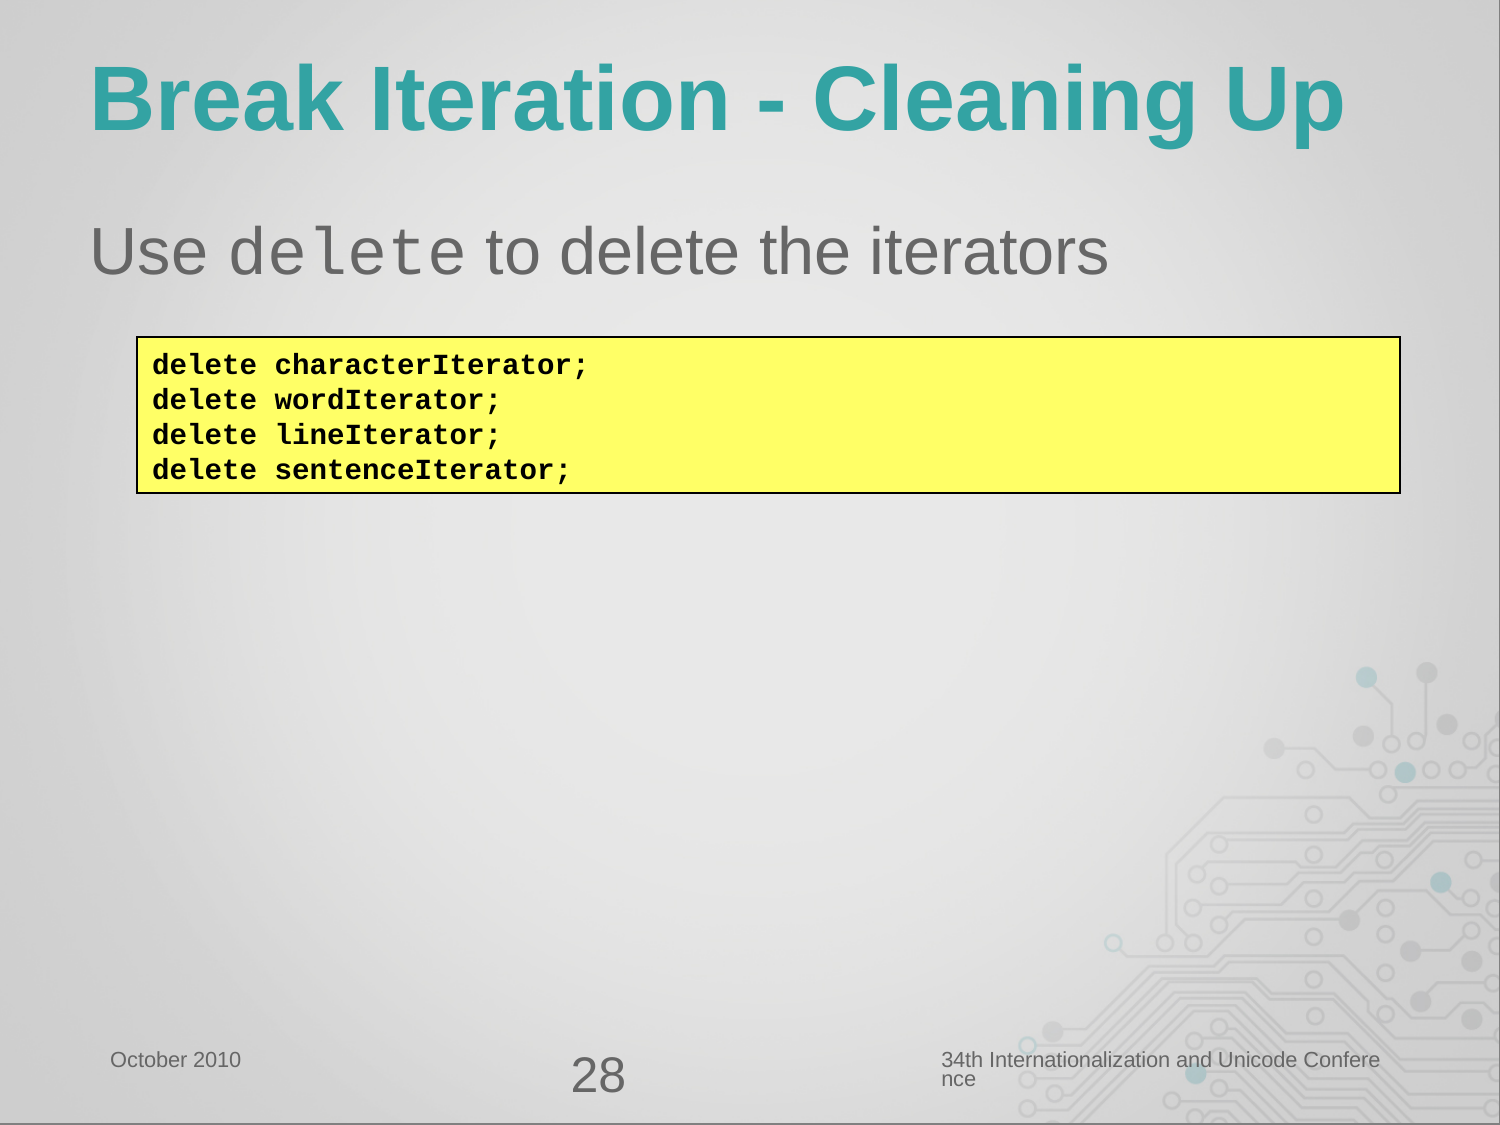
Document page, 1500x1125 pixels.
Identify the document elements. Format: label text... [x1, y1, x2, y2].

title Break Iteration - Cleaning Up [75, 31, 1426, 157]
picture [0, 0, 1499, 1123]
list Use delete to delete the iterators [75, 199, 1426, 300]
text_box delete characterIterator; delete wordIterator; delete lineIterator; delete sentenceIterator; [137, 337, 1400, 493]
